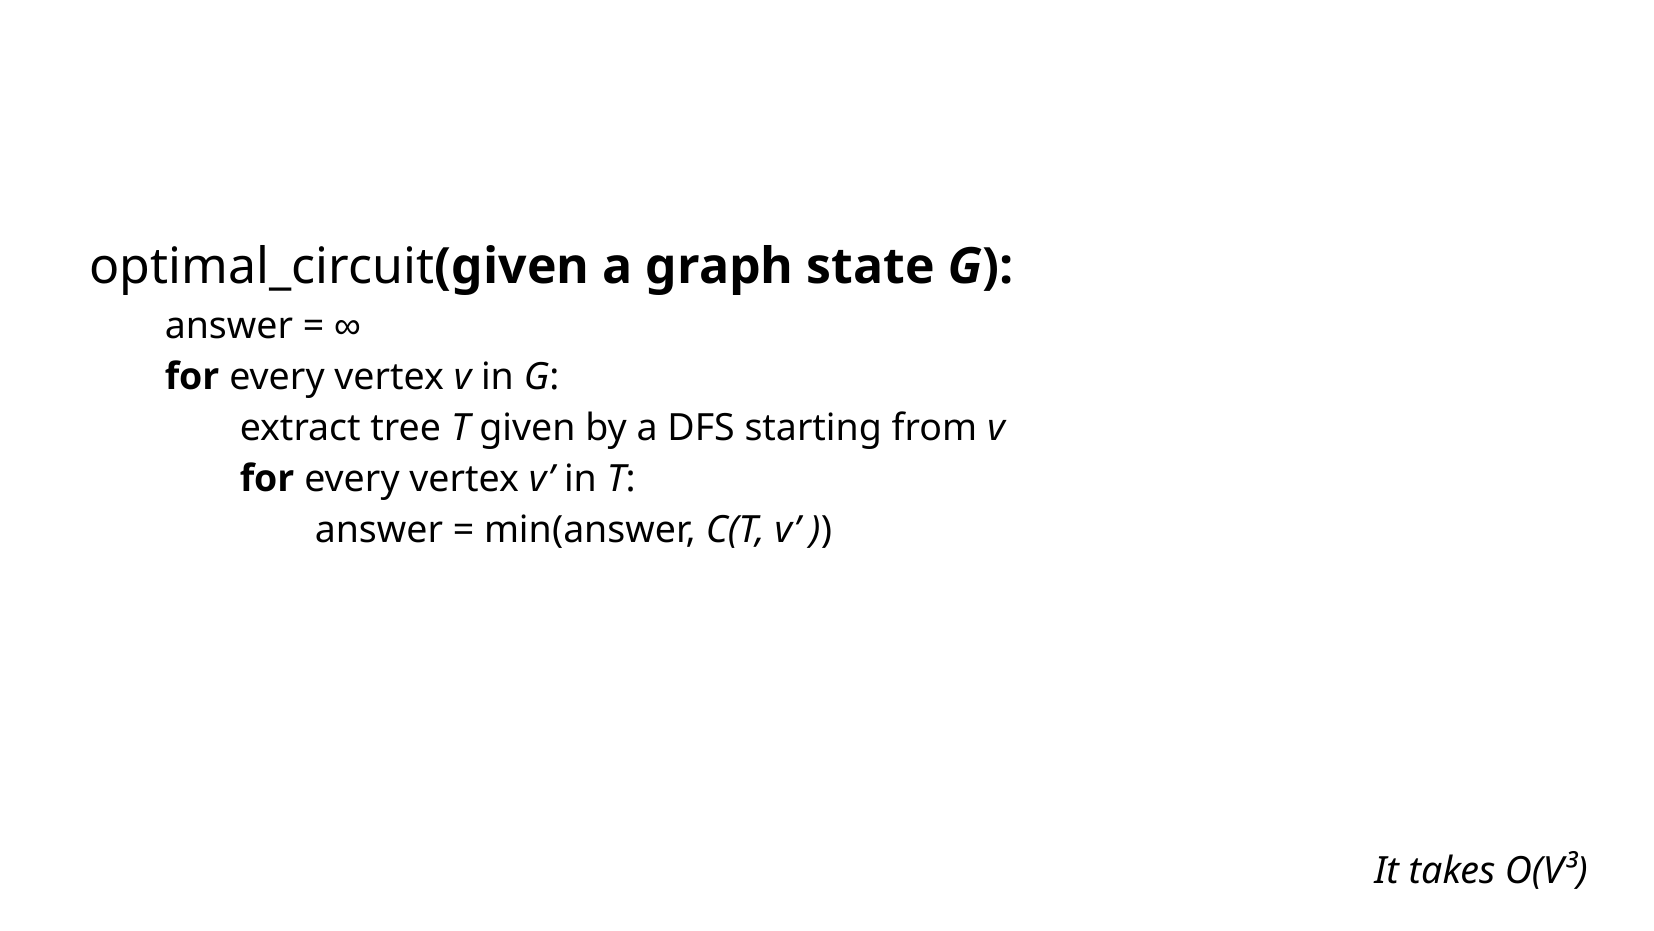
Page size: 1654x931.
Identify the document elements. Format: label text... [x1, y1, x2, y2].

text_box optimal_circuit(given a graph state G): answer = ∞ for every vertex v in G: extract tree T given by a DFS starting from v for every vertex v’ in T: answer = min(answer, C(T, v’ )) [75, 223, 1538, 563]
text_box It takes O(V³) [975, 836, 1654, 901]
